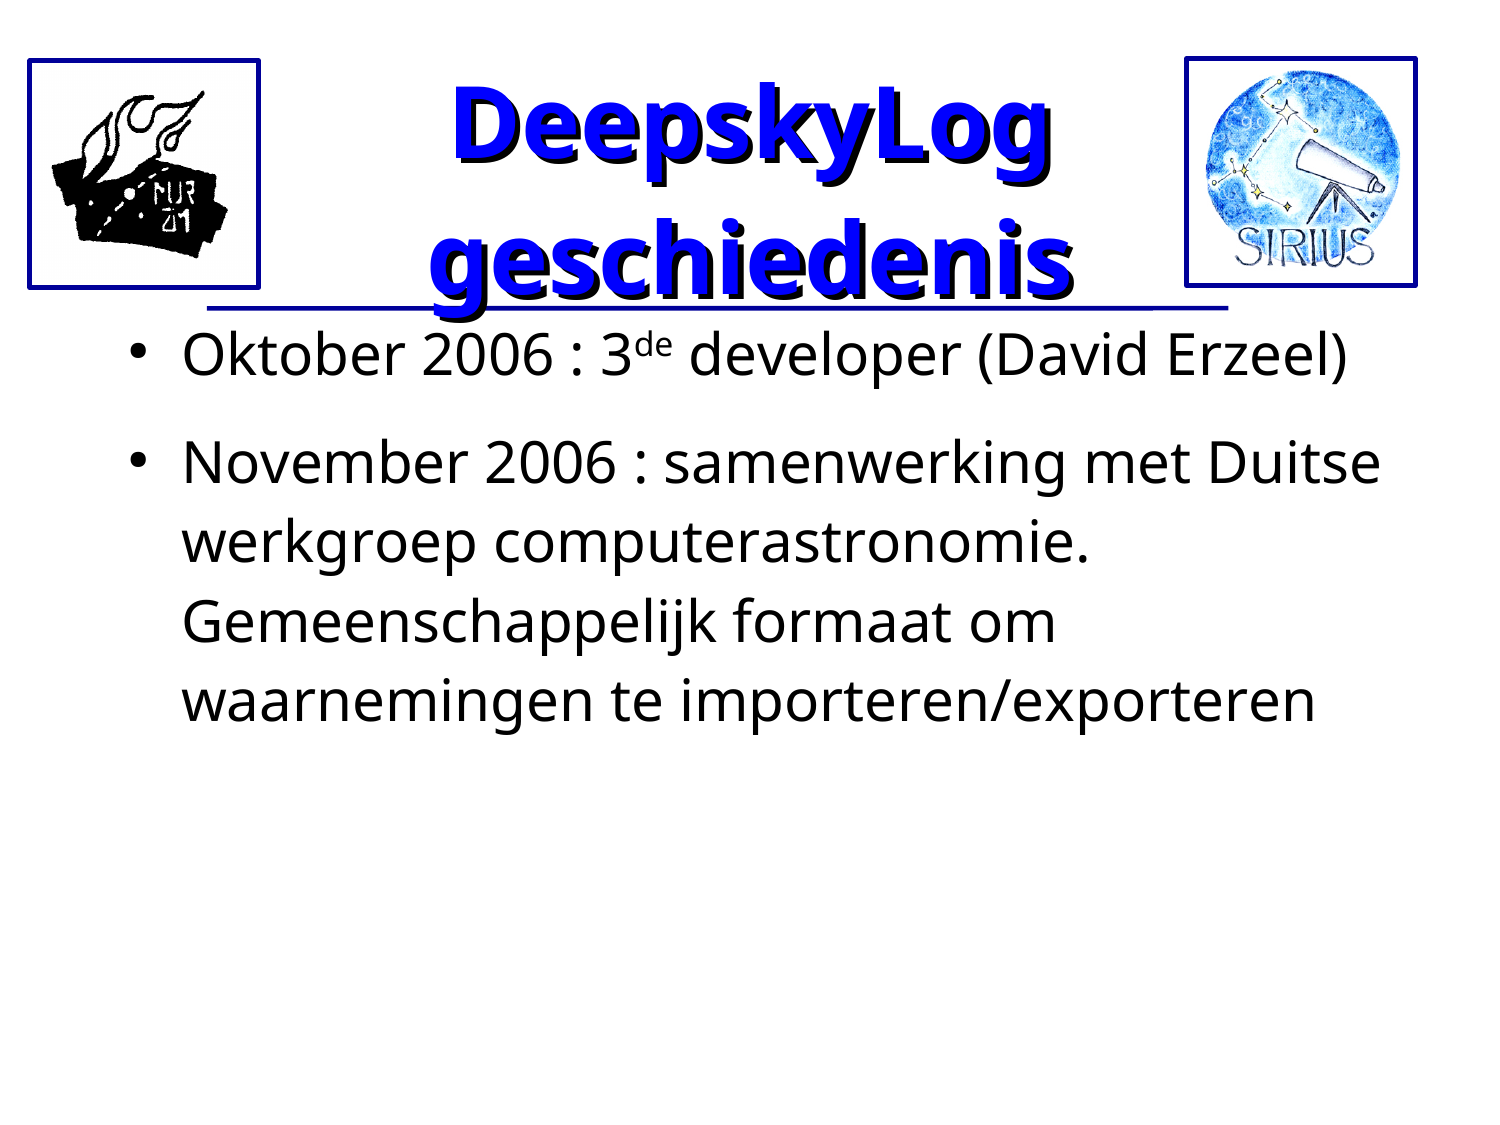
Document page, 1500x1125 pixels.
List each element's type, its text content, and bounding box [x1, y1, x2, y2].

title DeepskyLog geschiedenis [306, 47, 1194, 312]
picture [1195, 63, 1411, 281]
list Oktober 2006 : 3de developer (David Erzeel) November 2006 : samenwerking met Duitse werkgroep computerastronomie. Gemeenschappelijk formaat om waarnemingen te importeren/exporteren [110, 312, 1392, 1007]
picture [32, 63, 256, 284]
